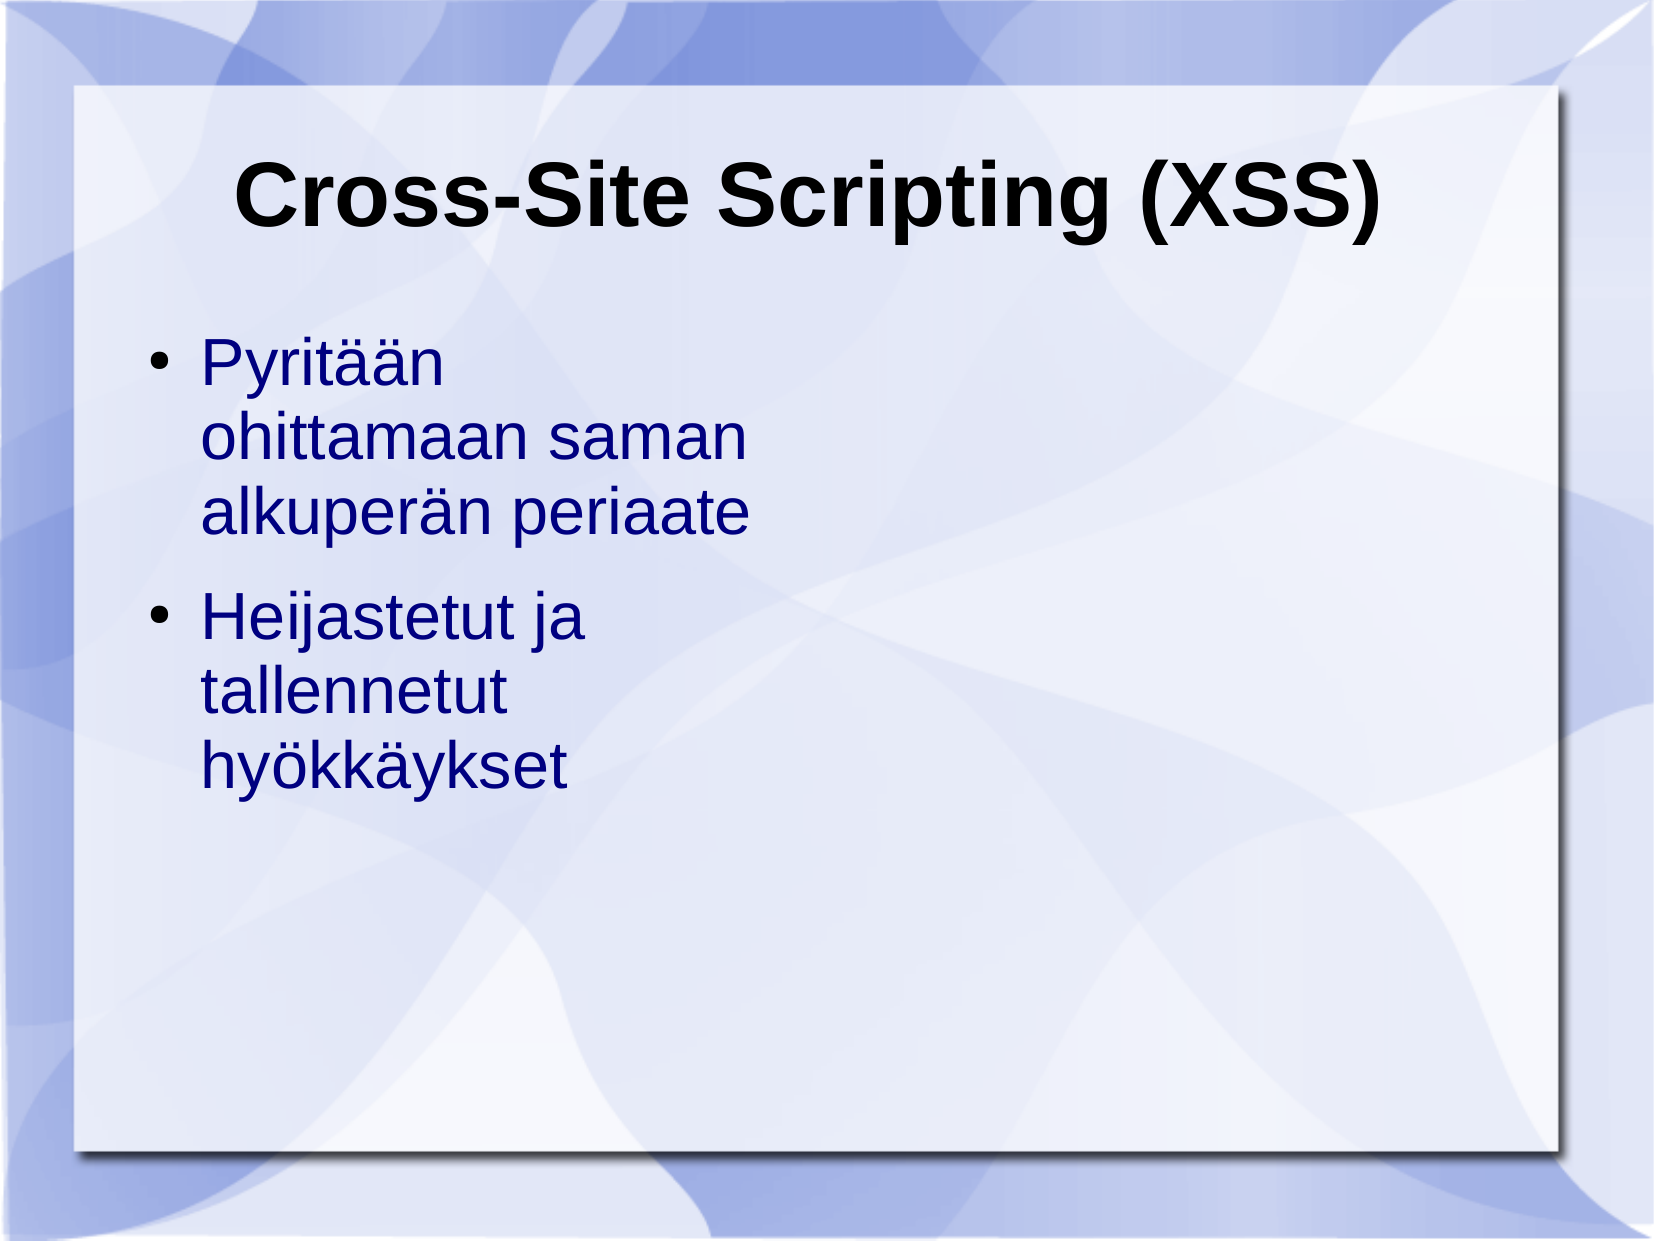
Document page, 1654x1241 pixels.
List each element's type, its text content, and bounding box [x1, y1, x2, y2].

picture [0, 0, 1654, 1241]
title Cross-Site Scripting (XSS) [82, 90, 1536, 298]
list Pyritään ohittamaan saman alkuperän periaate Heijastetut ja tallennetut hyökkäykset [129, 324, 793, 975]
